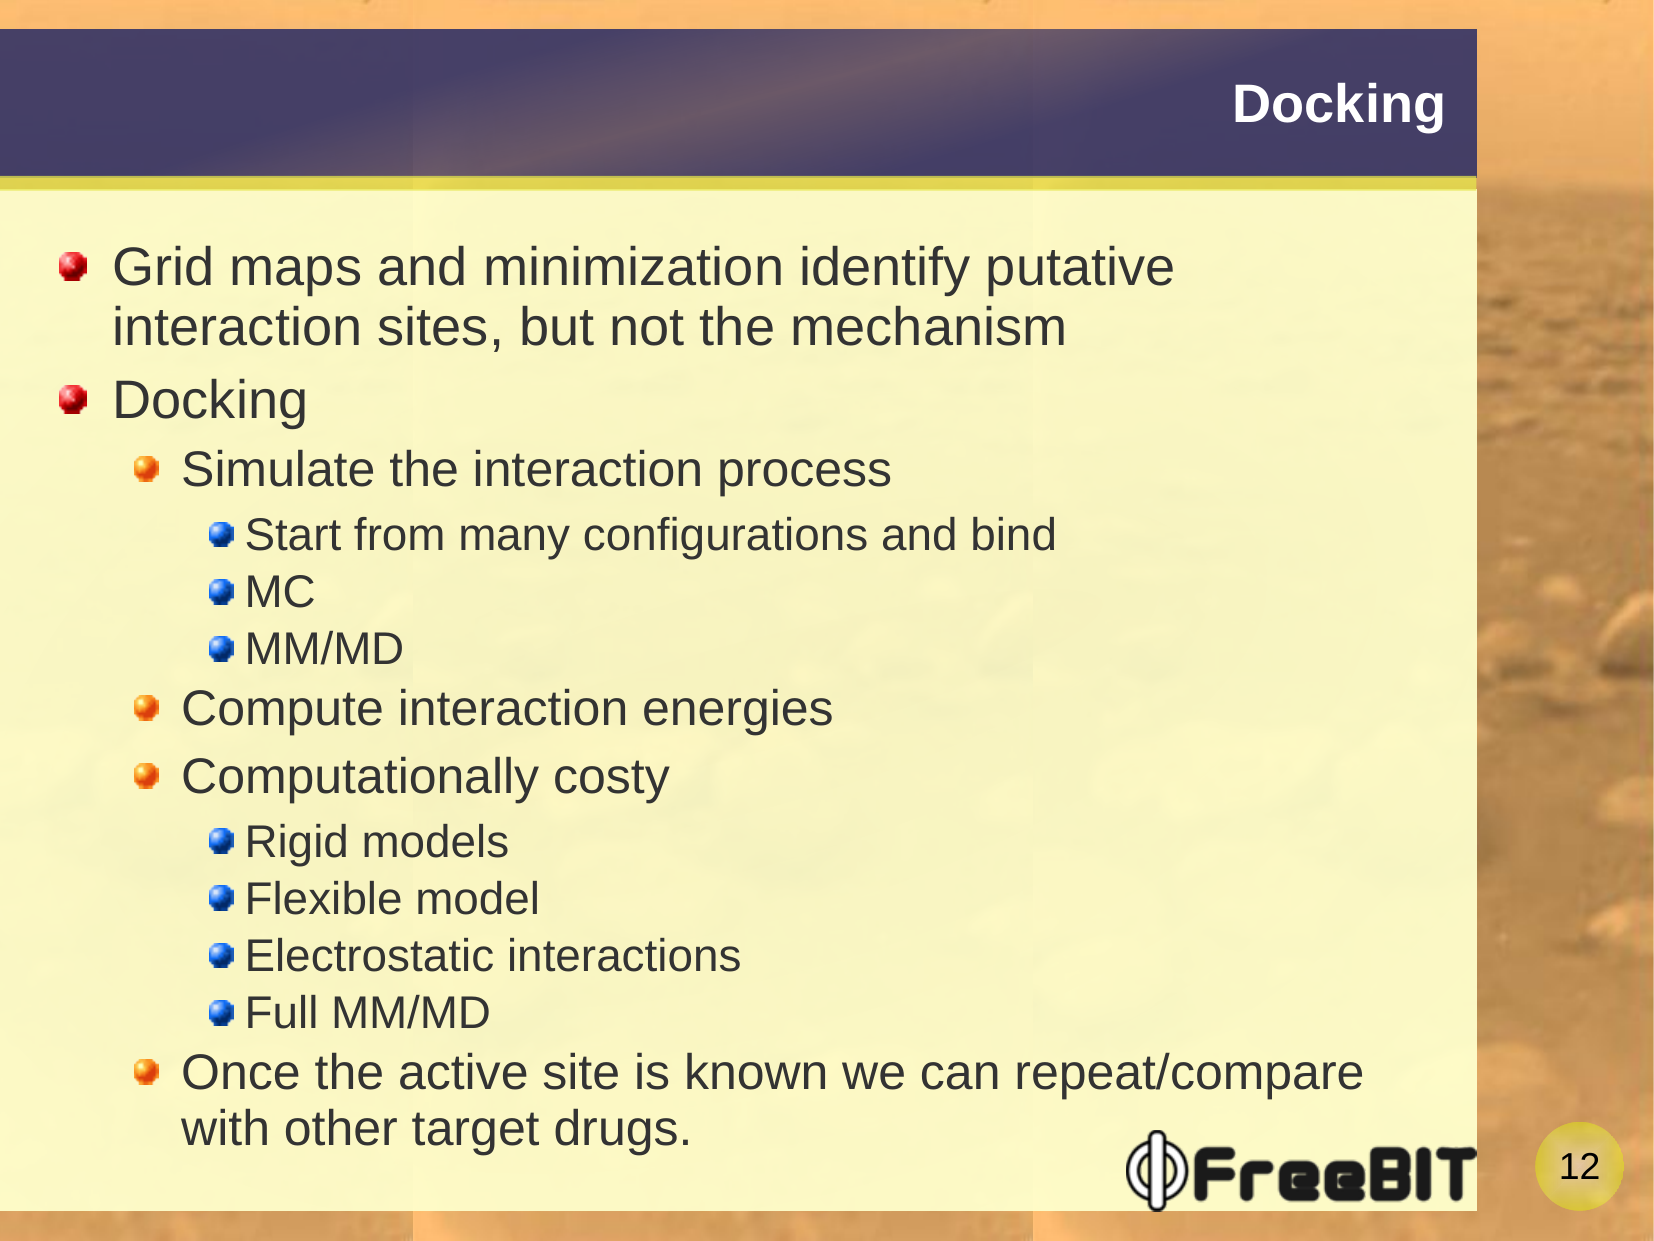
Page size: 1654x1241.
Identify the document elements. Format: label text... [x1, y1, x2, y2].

title Docking [29, 59, 1447, 148]
picture [0, 0, 1654, 1241]
list Grid maps and minimization identify putative interaction sites, but not the mechanism Docking Simulate the interaction process Start from many configurations and bind MC MM/MD Compute interaction energies Computationally costy Rigid models Flexible model Electrostatic interactions Full MM/MD Once the active site is known we can repeat/compare with other target drugs. [59, 236, 1418, 1182]
